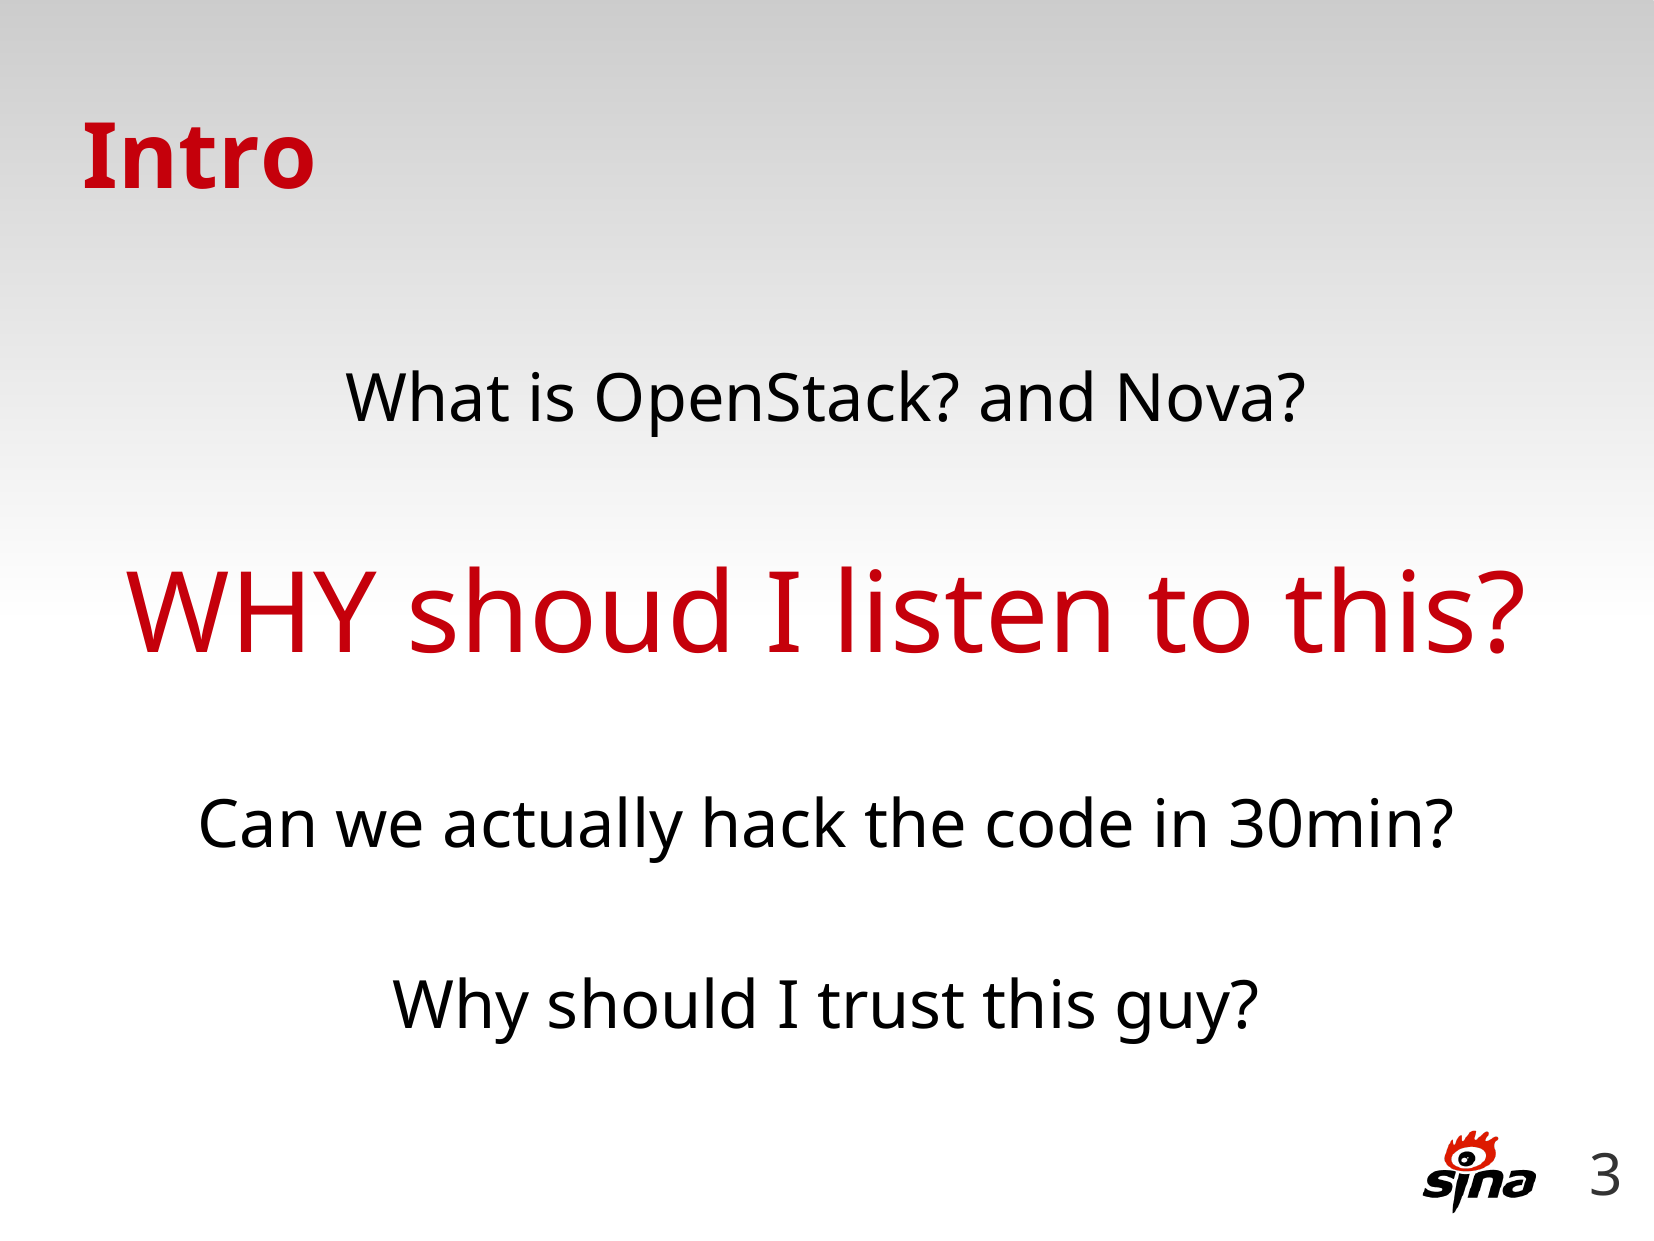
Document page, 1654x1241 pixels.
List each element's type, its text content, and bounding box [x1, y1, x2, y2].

subtitle What is OpenStack? and Nova? WHY shoud I listen to this? Can we actually hack the code in 30min? Why should I trust this guy? [82, 290, 1571, 1109]
title Intro [82, 49, 1571, 257]
picture [1394, 1109, 1564, 1241]
